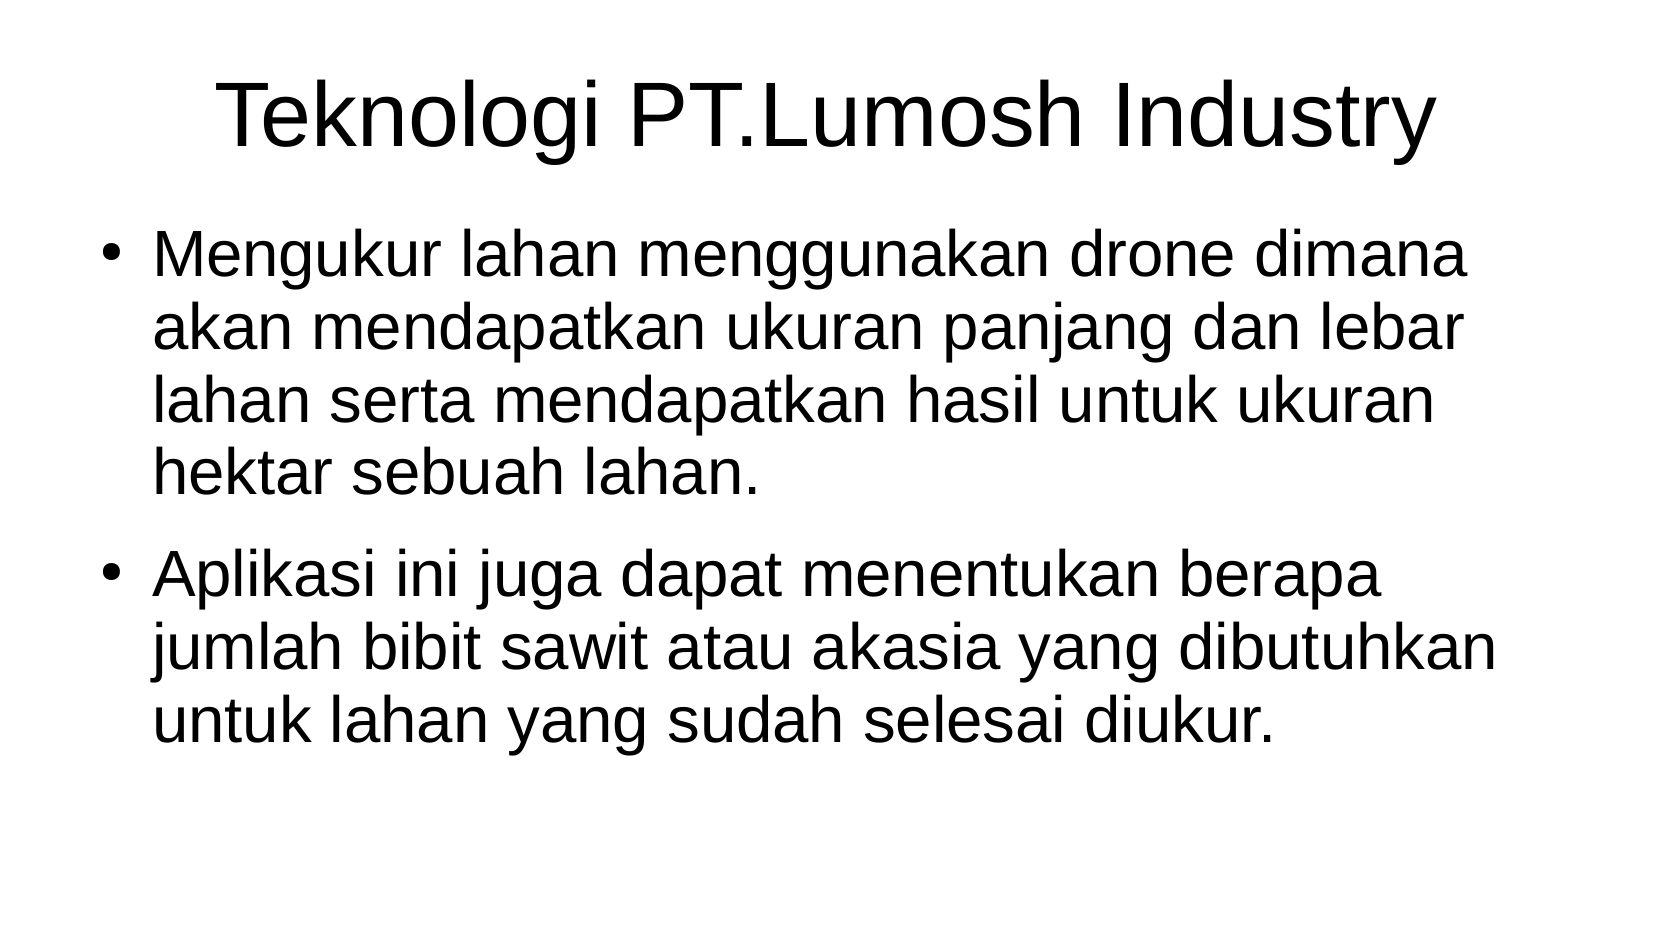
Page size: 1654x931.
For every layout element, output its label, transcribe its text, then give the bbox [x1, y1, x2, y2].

title Teknologi PT.Lumosh Industry [82, 37, 1571, 193]
list Mengukur lahan menggunakan drone dimana akan mendapatkan ukuran panjang dan lebar lahan serta mendapatkan hasil untuk ukuran hektar sebuah lahan. Aplikasi ini juga dapat menentukan berapa jumlah bibit sawit atau akasia yang dibutuhkan untuk lahan yang sudah selesai diukur. [82, 217, 1571, 758]
